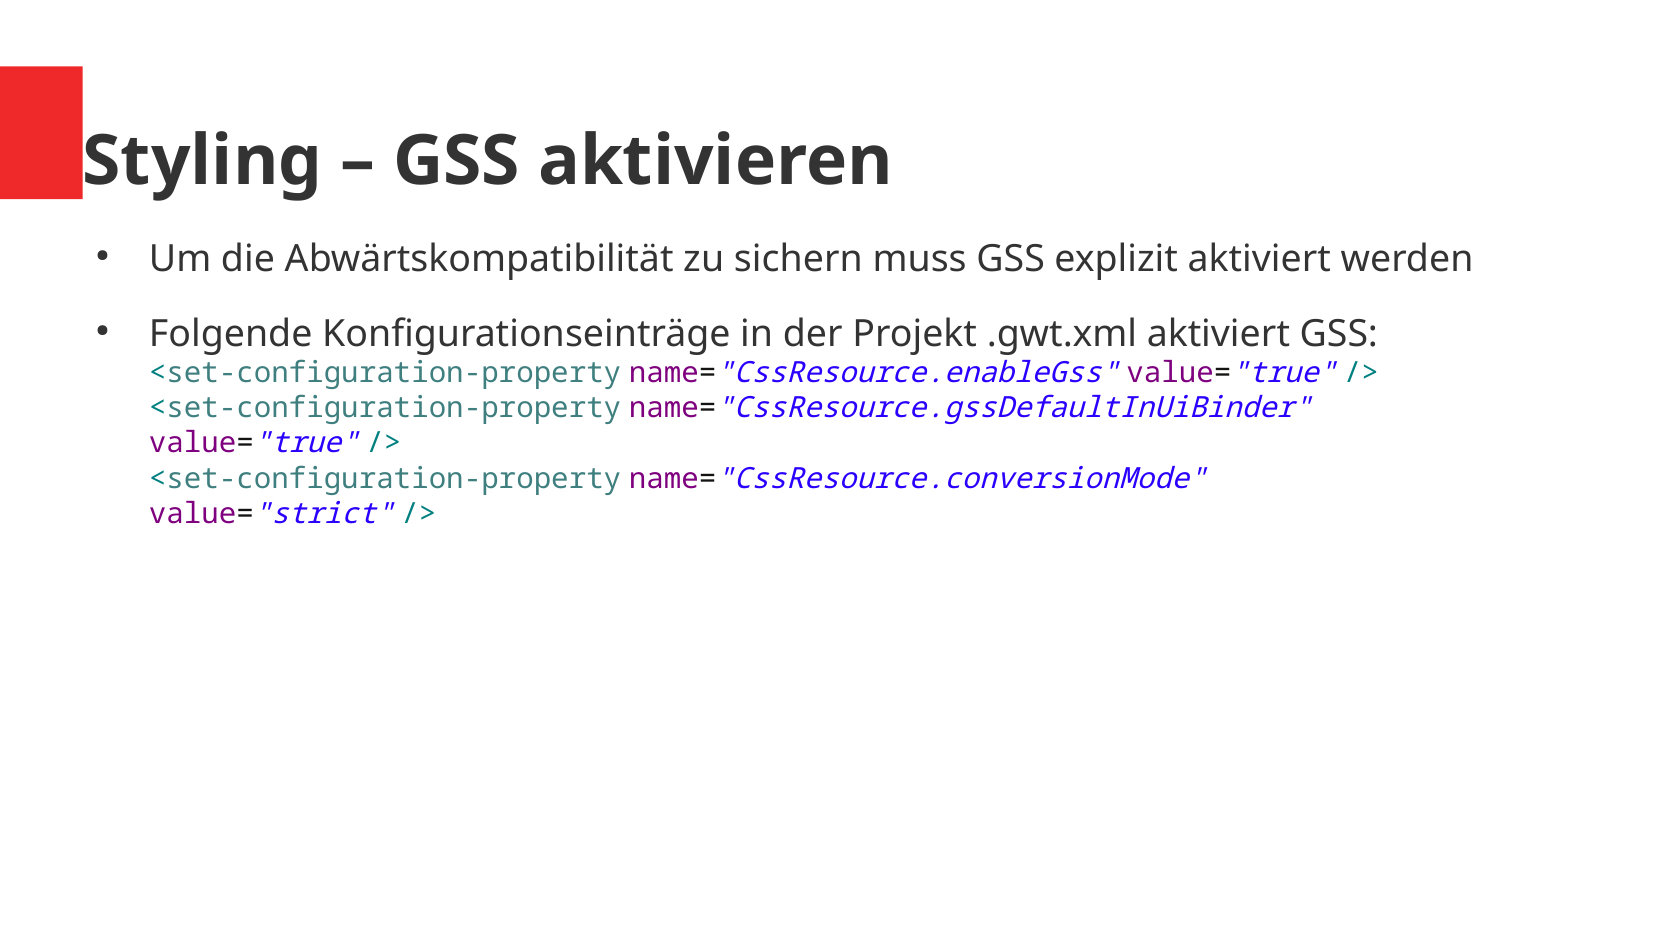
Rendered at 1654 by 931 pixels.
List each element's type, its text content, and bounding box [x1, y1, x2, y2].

list Um die Abwärtskompatibilität zu sichern muss GSS explizit aktiviert werden Folgende Konfigurationseinträge in der Projekt .gwt.xml aktiviert GSS: <set-configuration-property name="CssResource.enableGss" value="true" /> <set-configuration-property name="CssResource.gssDefaultInUiBinder" value="true" /> <set-configuration-property name="CssResource.conversionMode" value="strict" /> [78, 234, 1498, 768]
title Styling – GSS aktivieren [82, 33, 1571, 196]
